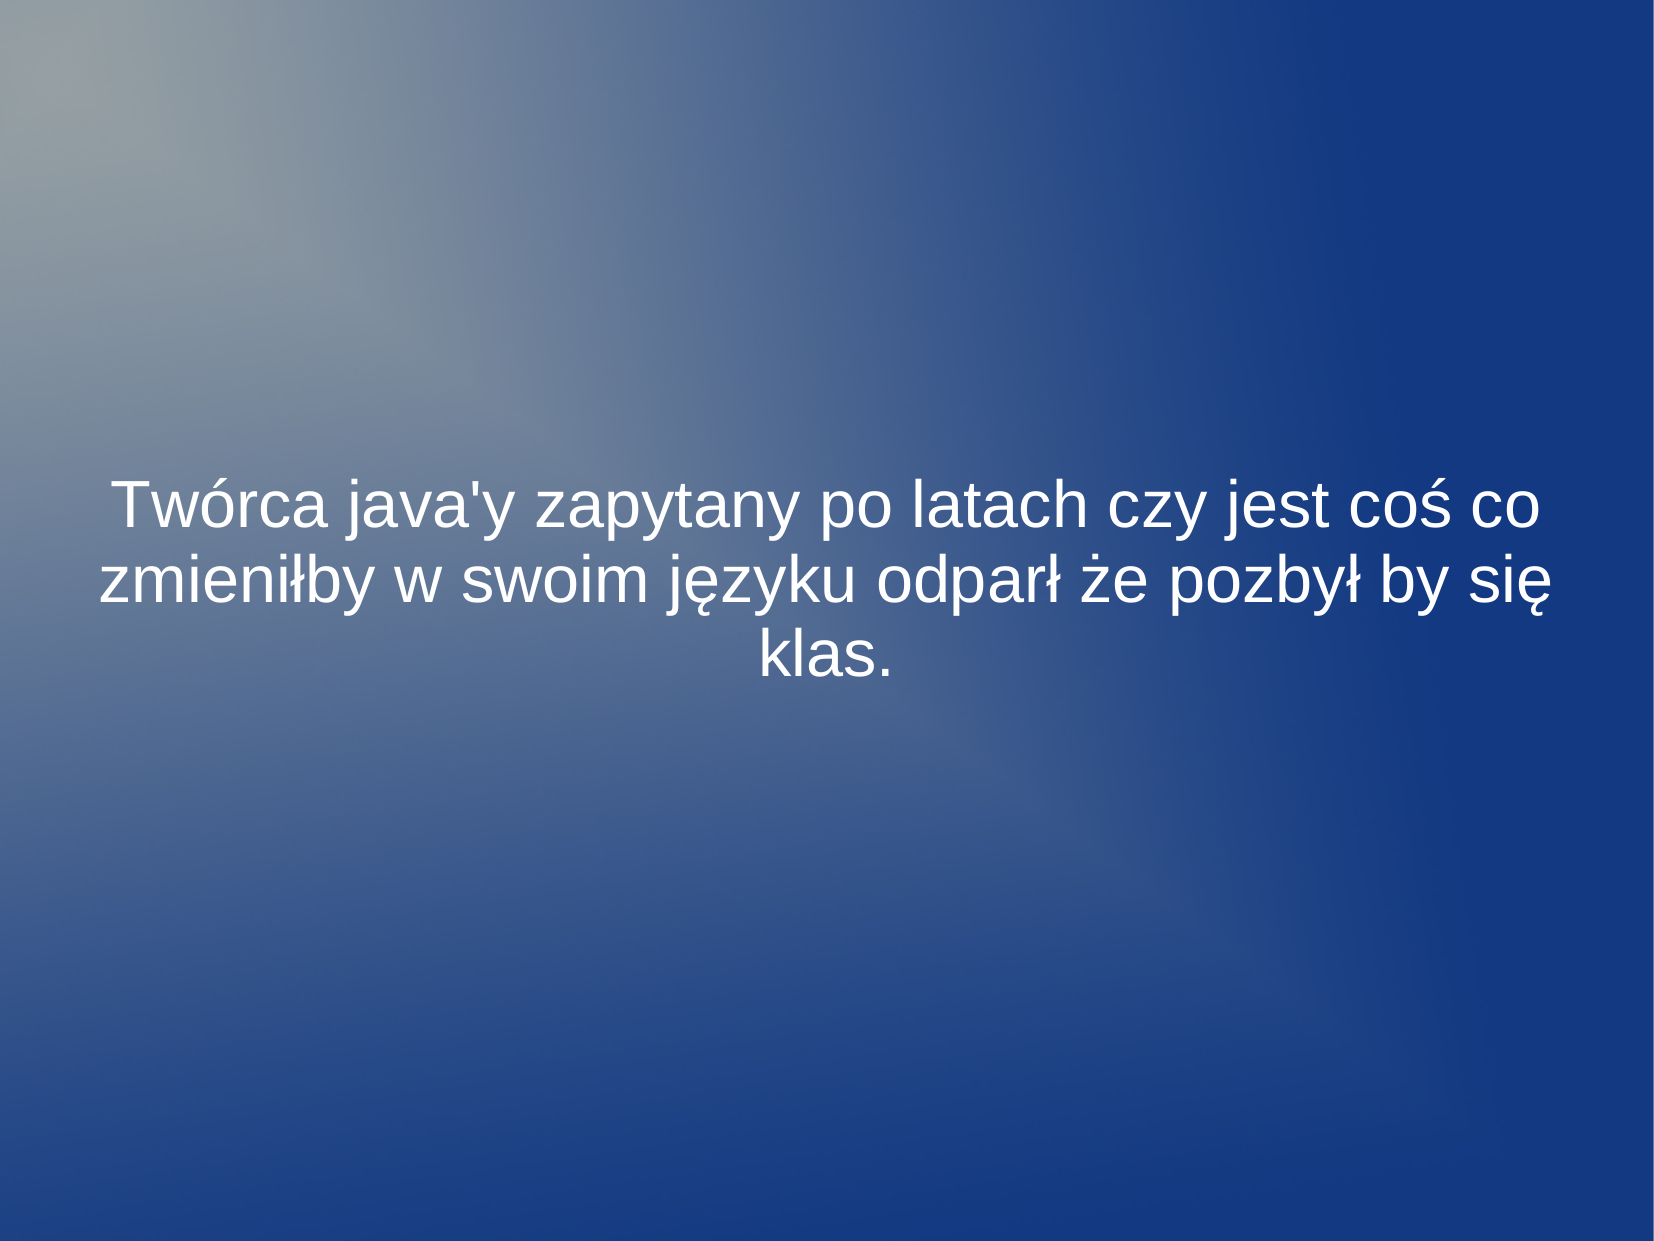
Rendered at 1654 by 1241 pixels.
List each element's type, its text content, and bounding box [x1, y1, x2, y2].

subtitle Twórca java'y zapytany po latach czy jest coś co zmieniłby w swoim języku odparł że pozbył by się klas. [82, 49, 1571, 1109]
picture [0, 0, 1654, 1241]
